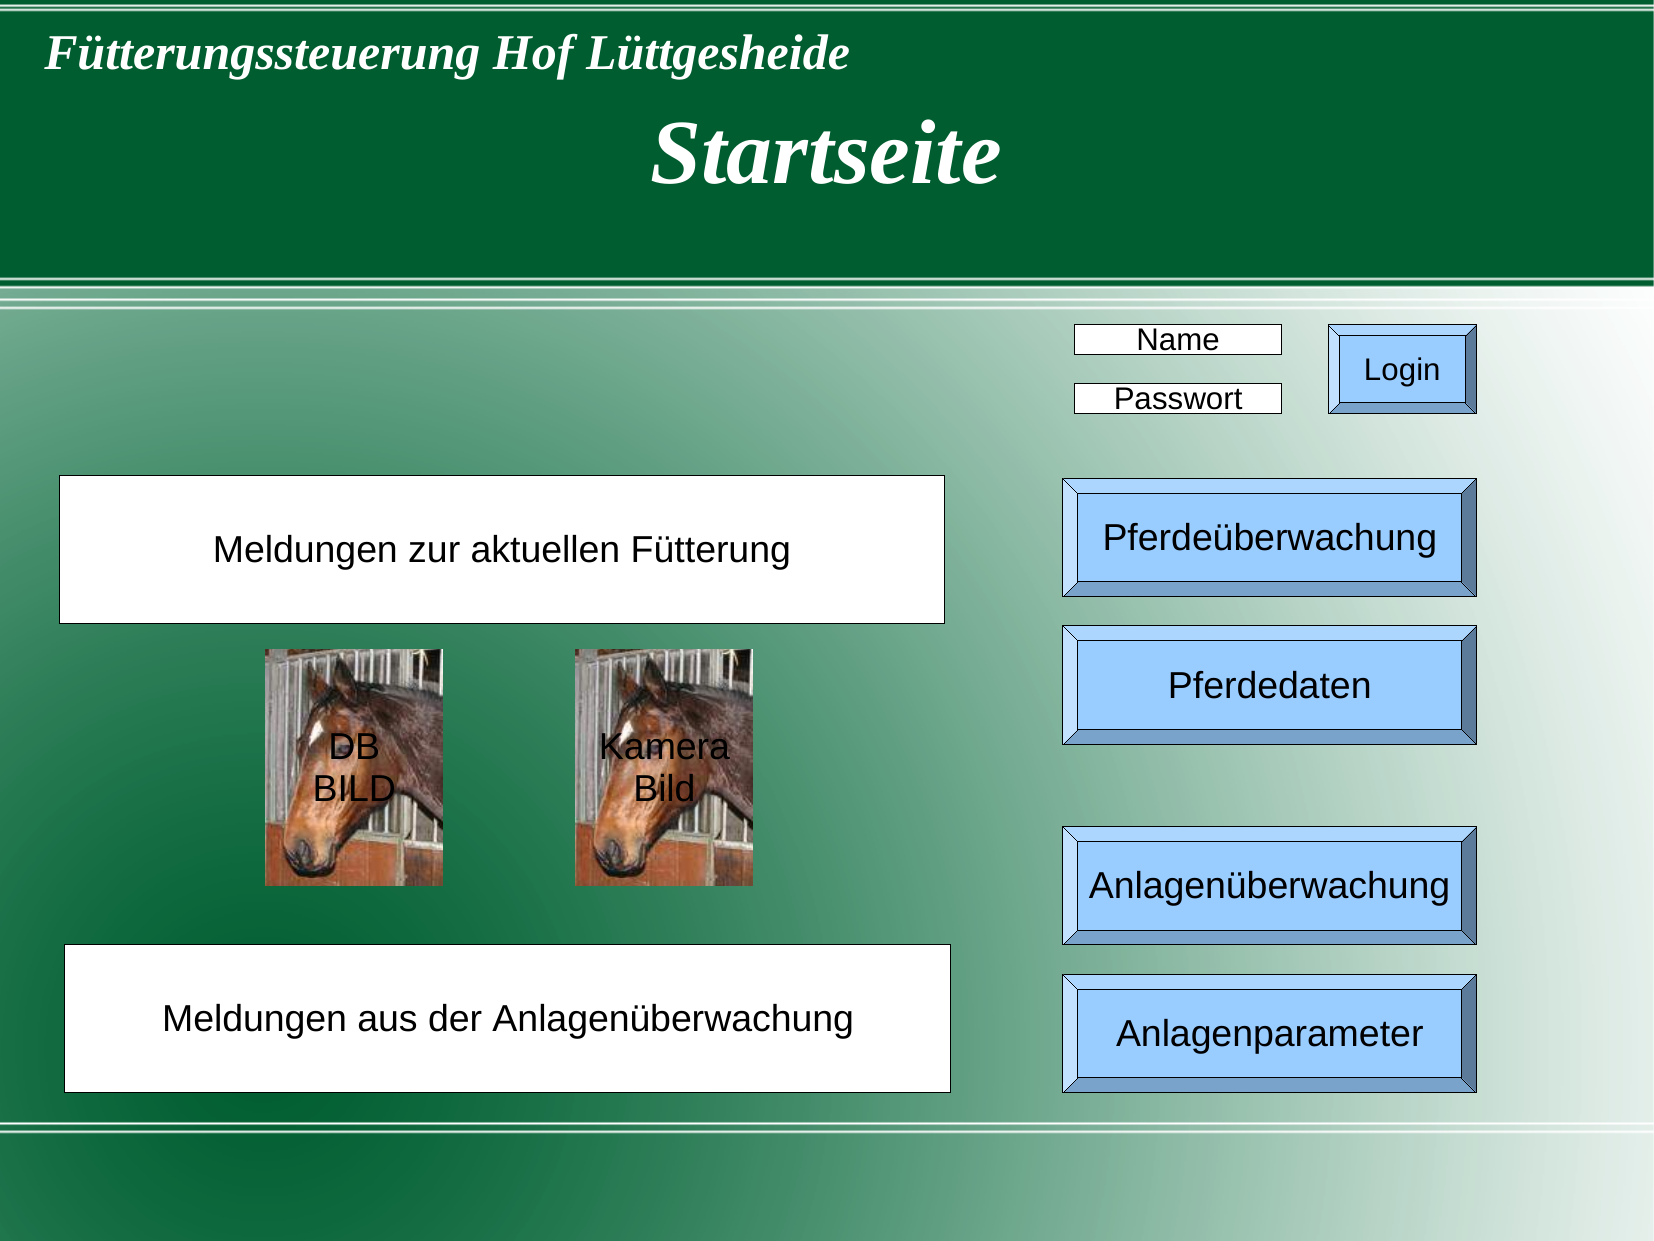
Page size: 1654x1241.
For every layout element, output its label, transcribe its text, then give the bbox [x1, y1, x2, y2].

title Startseite [82, 56, 1571, 250]
text_box Anlagenüberwachung [1078, 842, 1461, 930]
text_box Meldungen zur aktuellen Fütterung [59, 475, 945, 624]
text_box Passwort [1074, 383, 1282, 414]
text_box Login [1340, 336, 1465, 402]
text_box Anlagenparameter [1078, 990, 1461, 1077]
picture [0, 0, 1654, 1241]
text_box Fütterungssteuerung Hof Lüttgesheide [29, 17, 866, 89]
text_box Name [1074, 324, 1282, 355]
text_box Meldungen aus der Anlagenüberwachung [64, 944, 951, 1093]
text_box Pferdeüberwachung [1078, 494, 1461, 581]
text_box Pferdedaten [1078, 641, 1461, 729]
